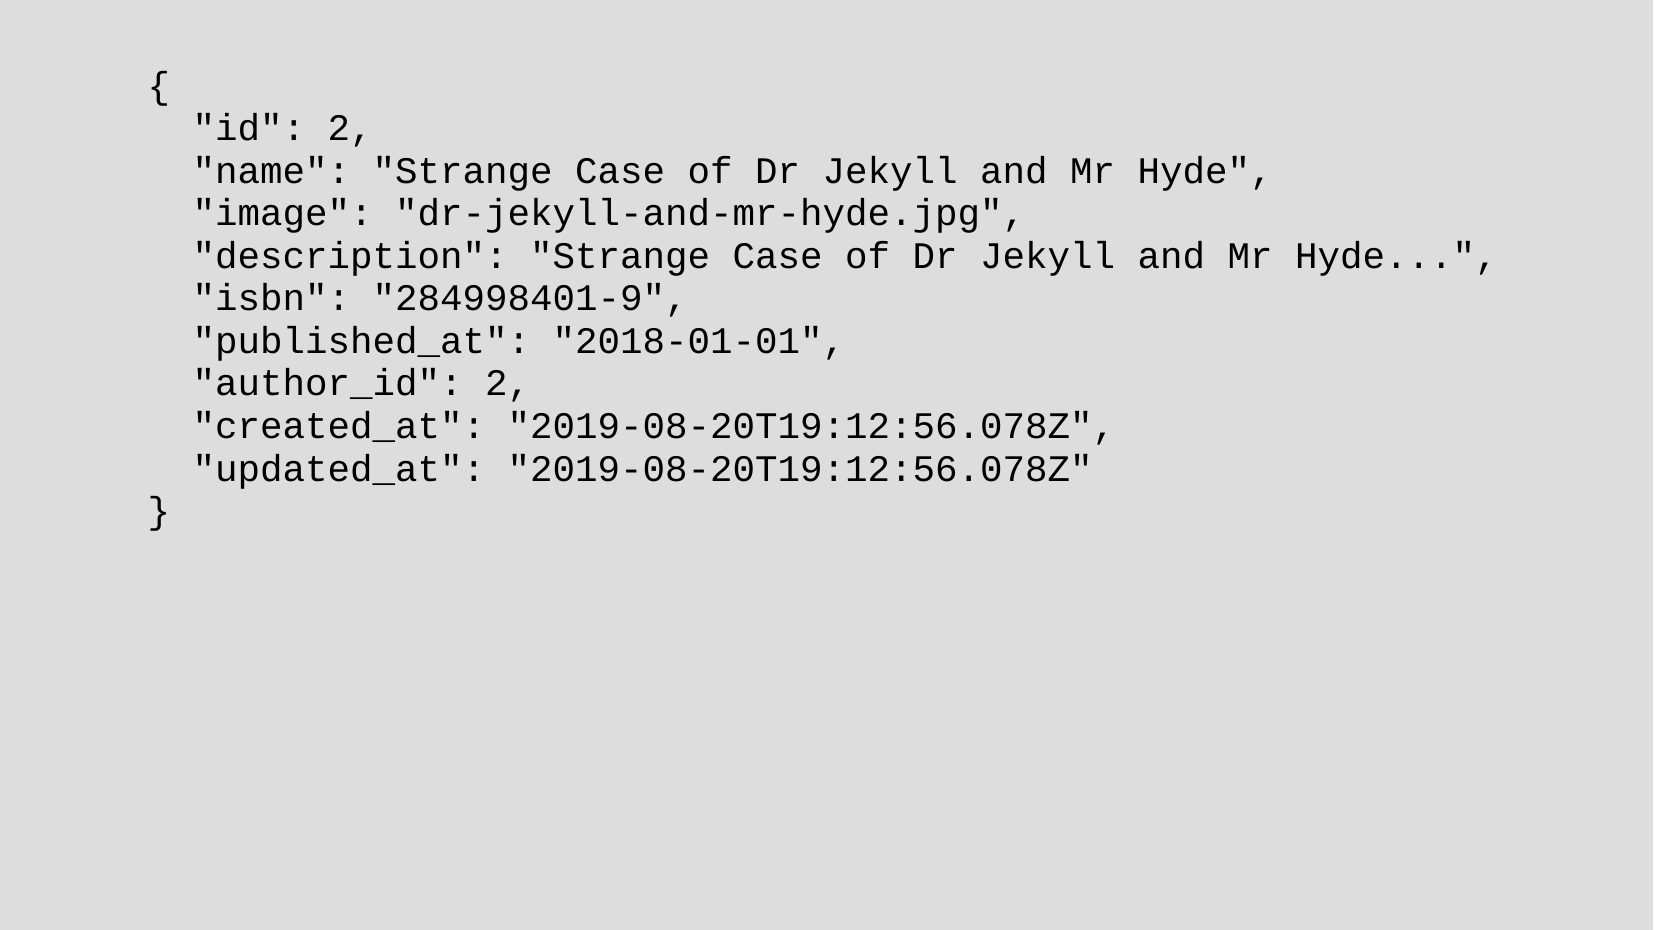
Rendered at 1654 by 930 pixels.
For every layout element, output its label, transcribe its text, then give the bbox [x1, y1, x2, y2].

subtitle { "id": 2, "name": "Strange Case of Dr Jekyll and Mr Hyde", "image": "dr-jekyll-and-mr-hyde.jpg", "description": "Strange Case of Dr Jekyll and Mr Hyde...", "isbn": "284998401-9", "published_at": "2018-01-01", "author_id": 2, "created_at": "2019-08-20T19:12:56.078Z", "updated_at": "2019-08-20T19:12:56.078Z" } [147, 67, 1636, 787]
